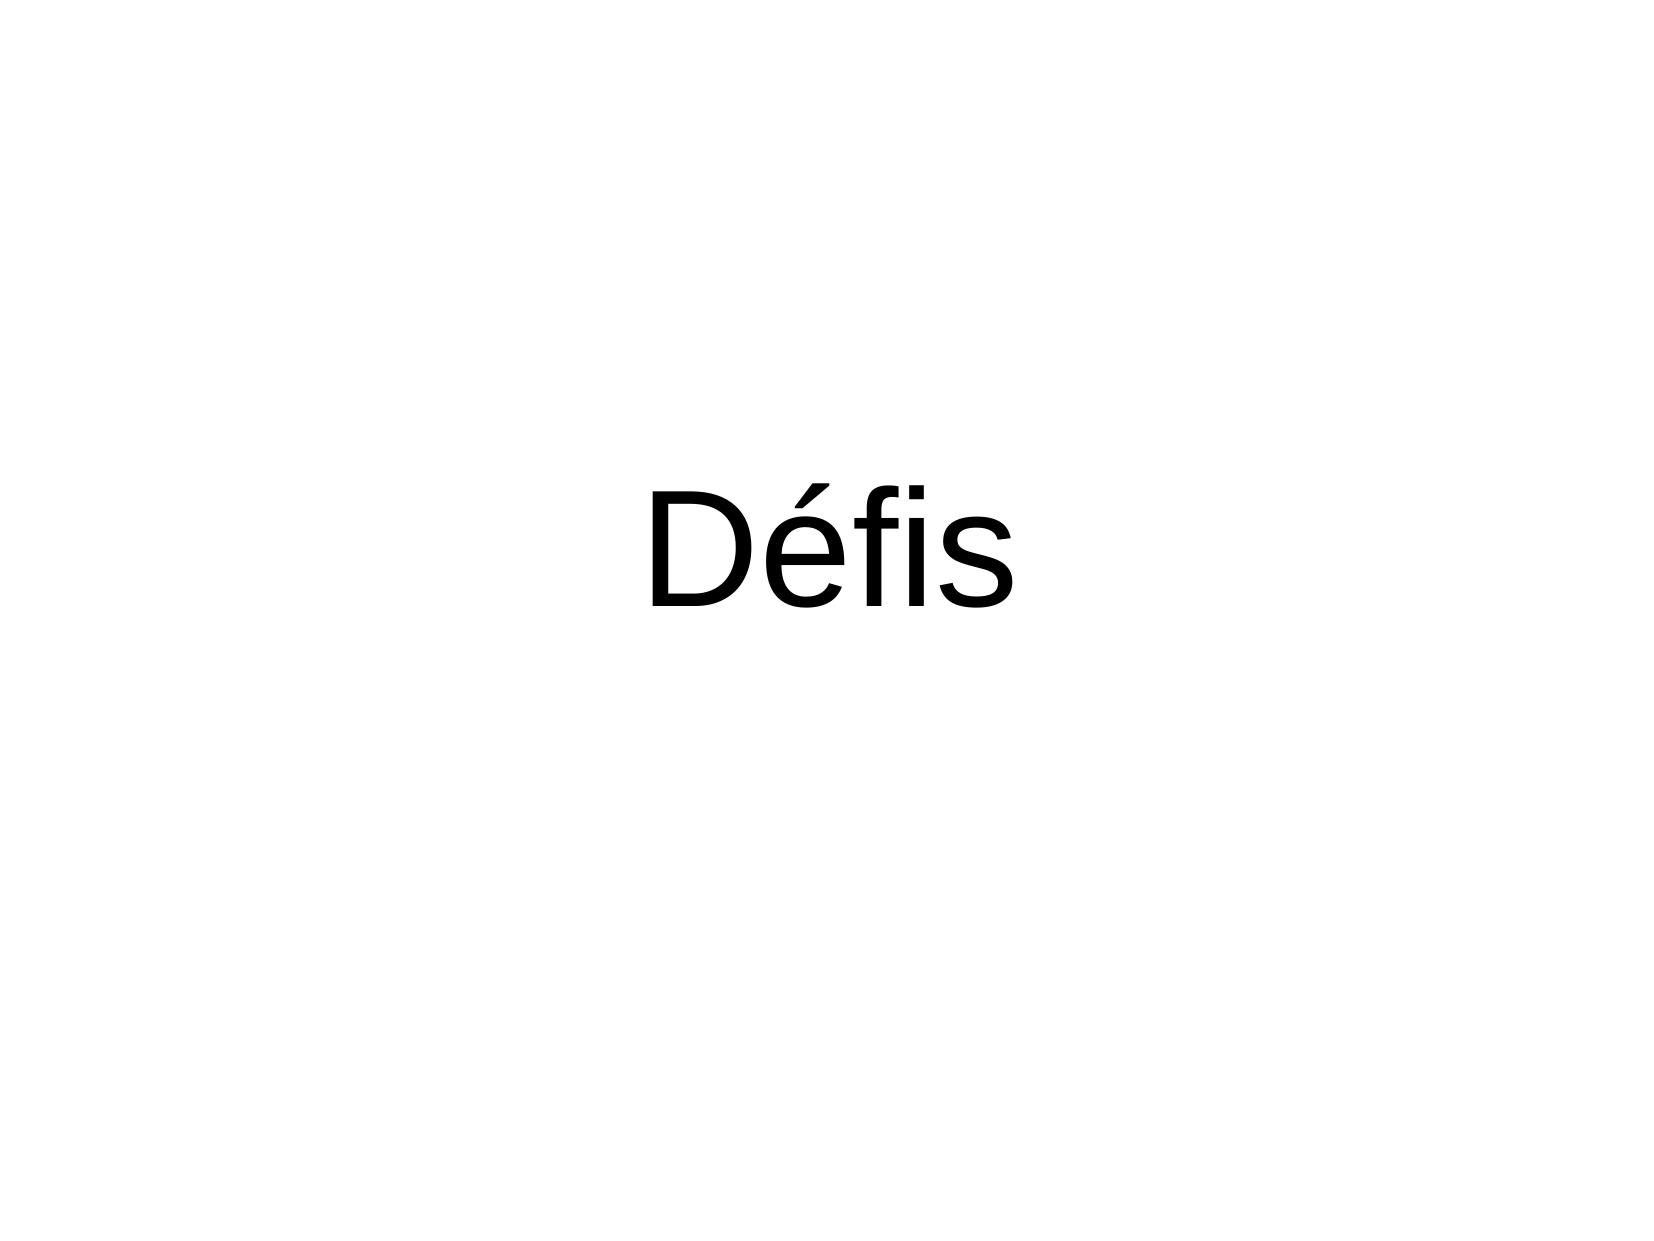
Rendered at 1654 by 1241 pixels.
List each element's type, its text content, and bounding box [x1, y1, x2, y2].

title Défis [2, 269, 1654, 829]
